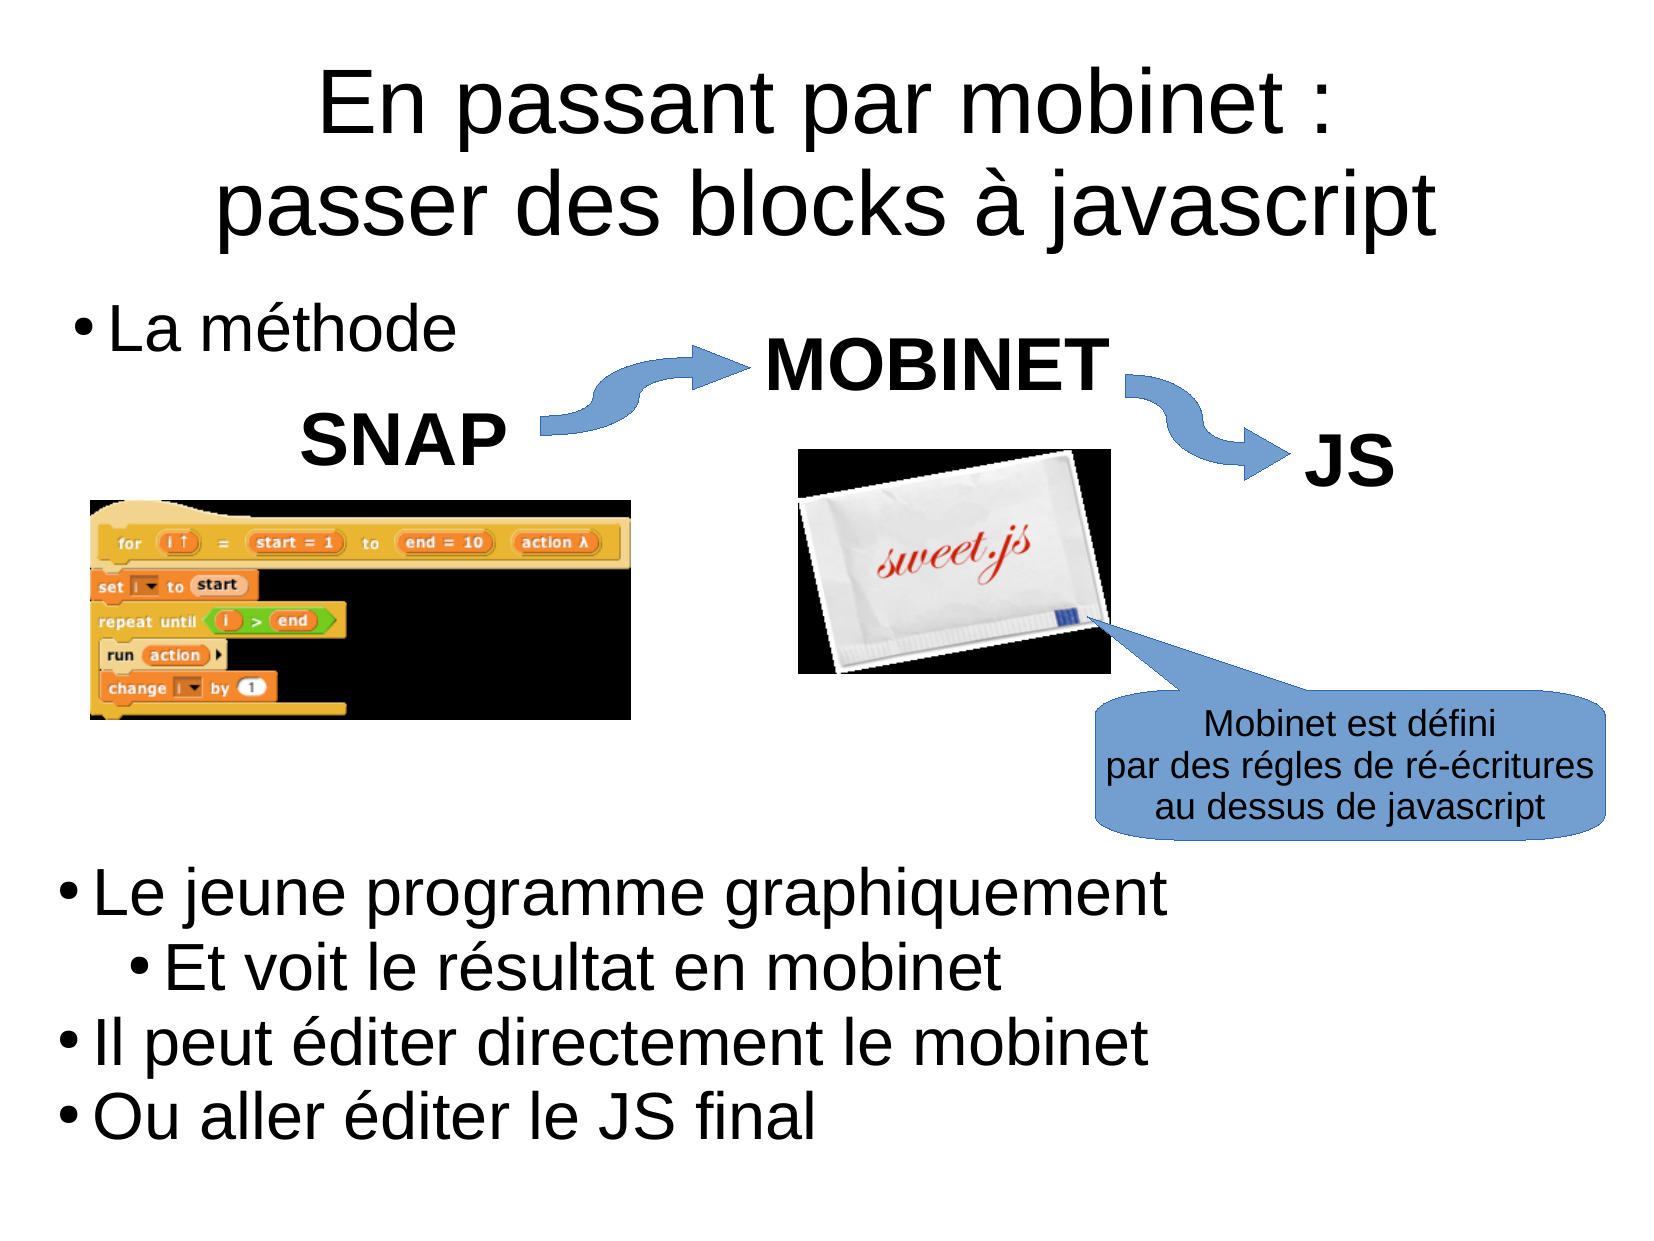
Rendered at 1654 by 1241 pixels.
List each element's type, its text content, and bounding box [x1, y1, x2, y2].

text_box Le jeune programme graphiquement Et voit le résultat en mobinet Il peut éditer directement le mobinet Ou aller éditer le JS final [56, 855, 1546, 1220]
title En passant par mobinet : passer des blocks à javascript [82, 49, 1571, 257]
text_box [540, 345, 751, 436]
text_box SNAP [285, 390, 526, 489]
text_box JS [1290, 411, 1531, 511]
subtitle La méthode [71, 270, 1561, 451]
text_box Mobinet est défini par des régles de ré-écritures au dessus de javascript [1087, 616, 1606, 841]
text_box MOBINET [750, 315, 1141, 414]
picture [798, 449, 1111, 674]
picture [90, 500, 631, 721]
text_box [1125, 374, 1291, 481]
